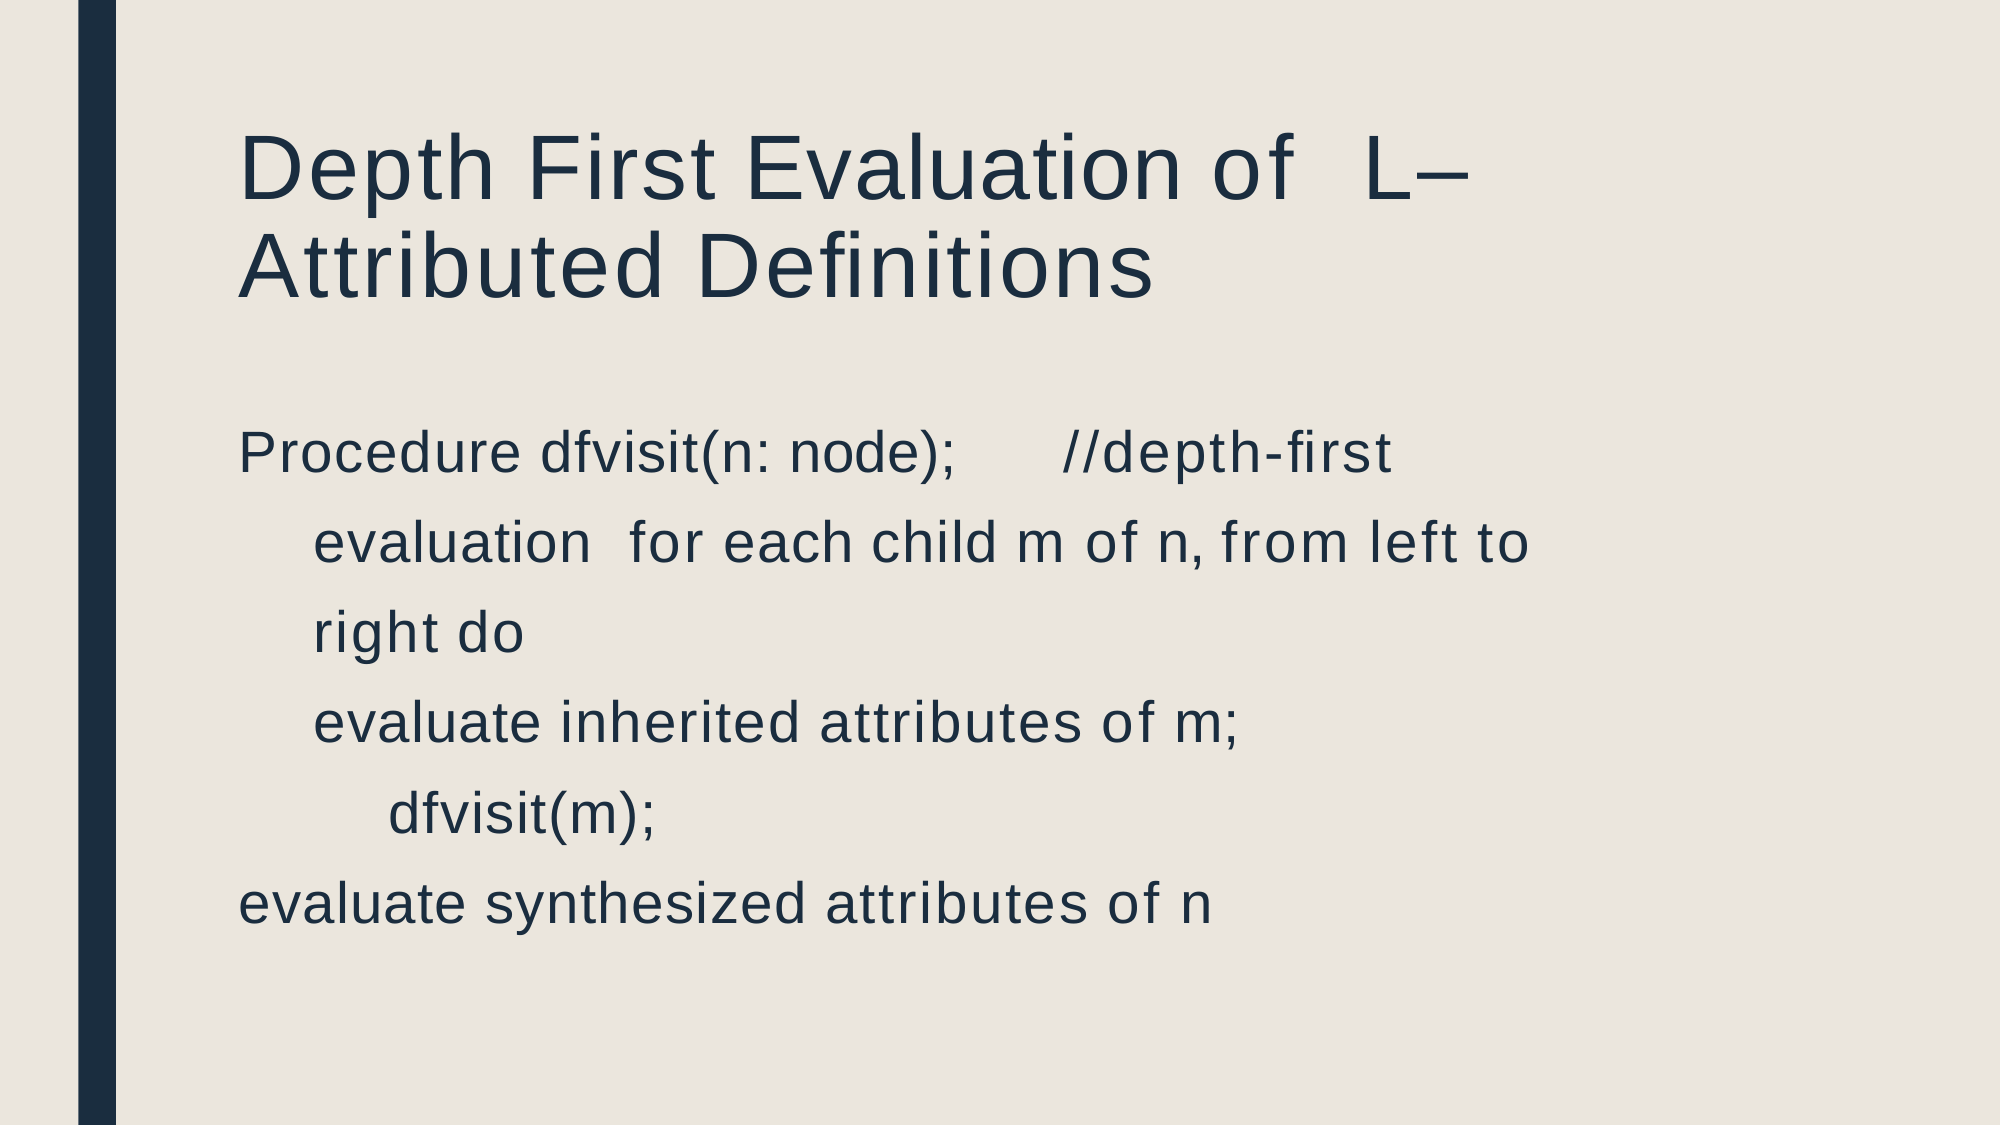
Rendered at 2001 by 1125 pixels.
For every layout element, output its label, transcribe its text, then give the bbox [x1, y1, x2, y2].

title Depth First Evaluation of L–Attributed Deﬁnitions [236, 104, 1763, 316]
text_box Procedure dfvisit(n: node); //depth-ﬁrst evaluation for each child m of n, from left to right do evaluate inherited attributes of m; dfvisit(m); evaluate synthesized attributes of n [236, 391, 1616, 936]
